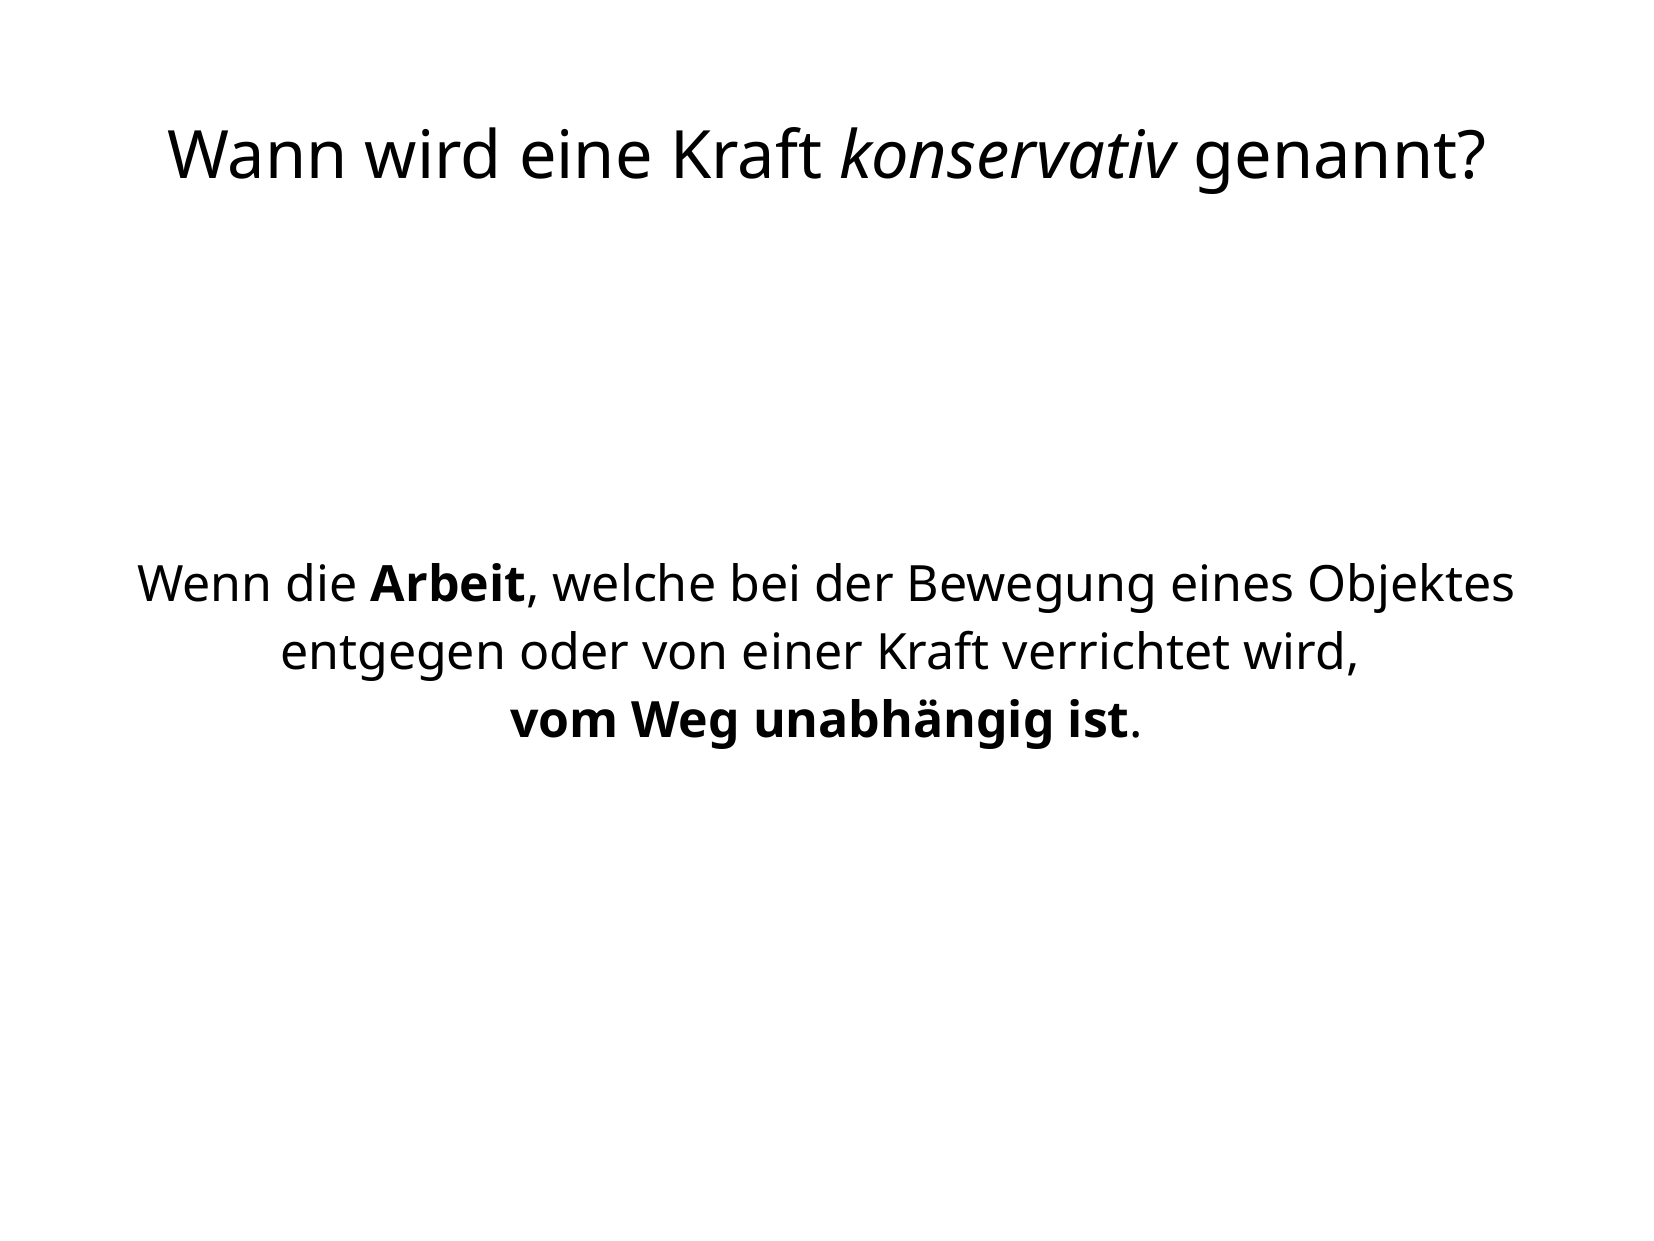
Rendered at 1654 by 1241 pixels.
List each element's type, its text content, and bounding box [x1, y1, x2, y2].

subtitle Wenn die Arbeit, welche bei der Bewegung eines Objektes entgegen oder von einer Kraft verrichtet wird, vom Weg unabhängig ist. [82, 290, 1571, 1010]
title Wann wird eine Kraft konservativ genannt? [82, 49, 1571, 257]
